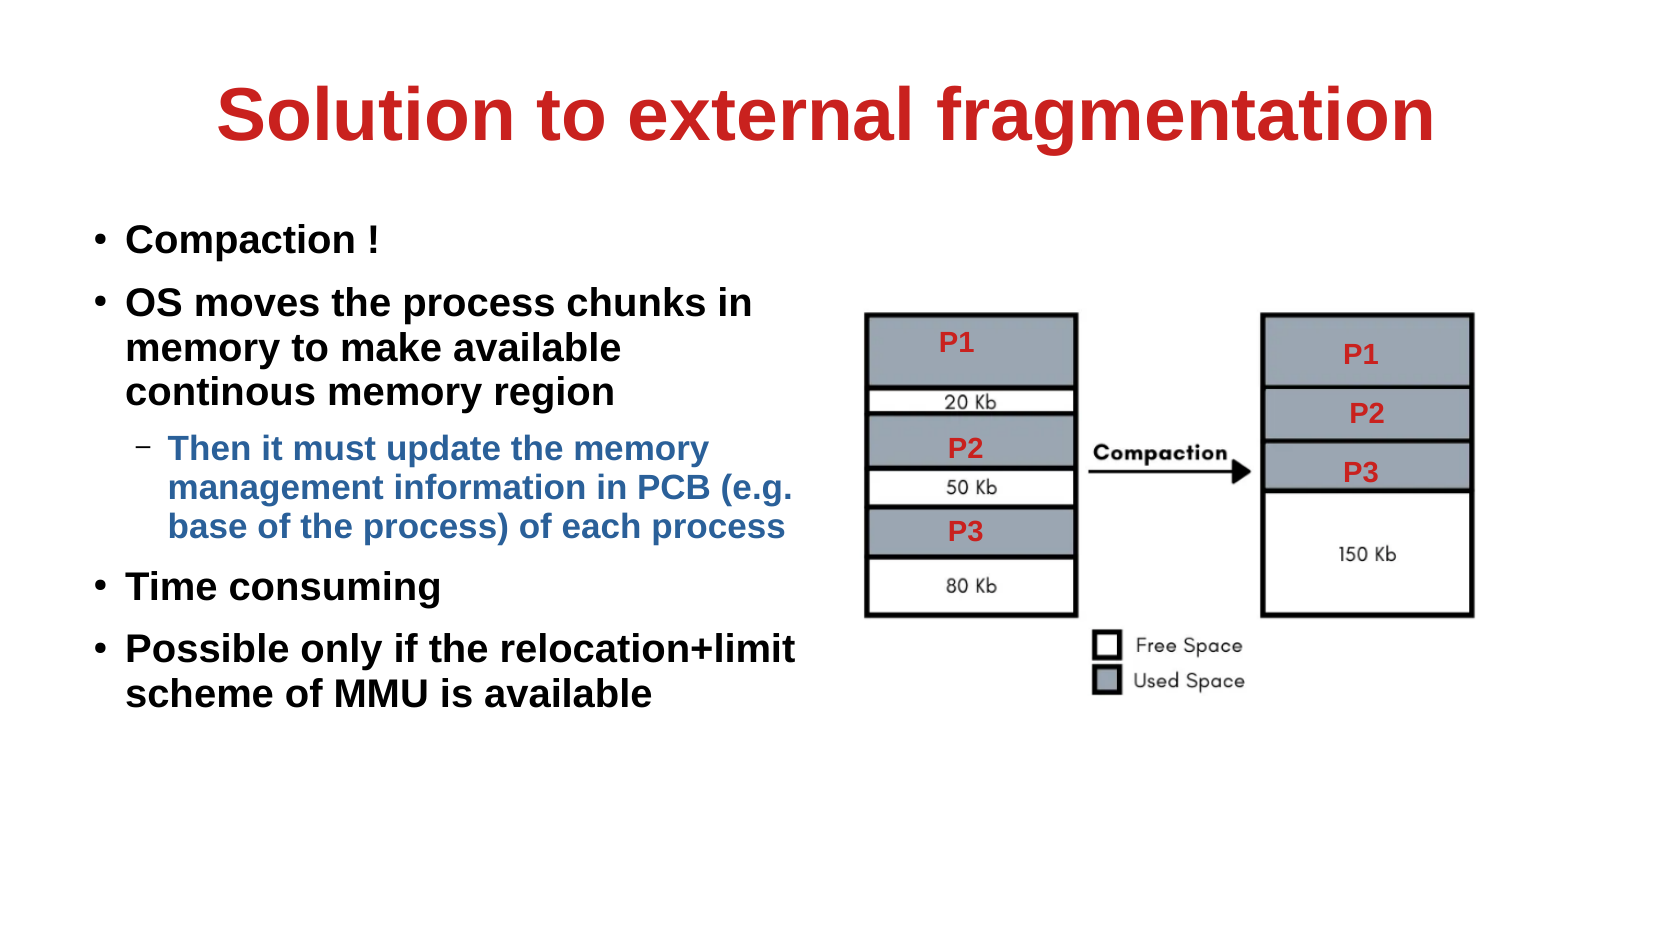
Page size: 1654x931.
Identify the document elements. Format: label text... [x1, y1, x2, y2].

text_box P3 [933, 507, 999, 556]
text_box P1 [1328, 330, 1394, 379]
picture [803, 297, 1536, 709]
text_box P3 [1328, 448, 1394, 497]
list Compaction ! OS moves the process chunks in memory to make available continous memory region Then it must update the memory management information in PCB (e.g. base of the process) of each process Time consuming Possible only if the relocation+limit scheme of MMU is available [82, 217, 809, 758]
text_box P2 [1334, 389, 1401, 438]
title Solution to external fragmentation [82, 37, 1571, 193]
text_box P1 [874, 318, 1040, 367]
text_box P2 [933, 424, 999, 473]
